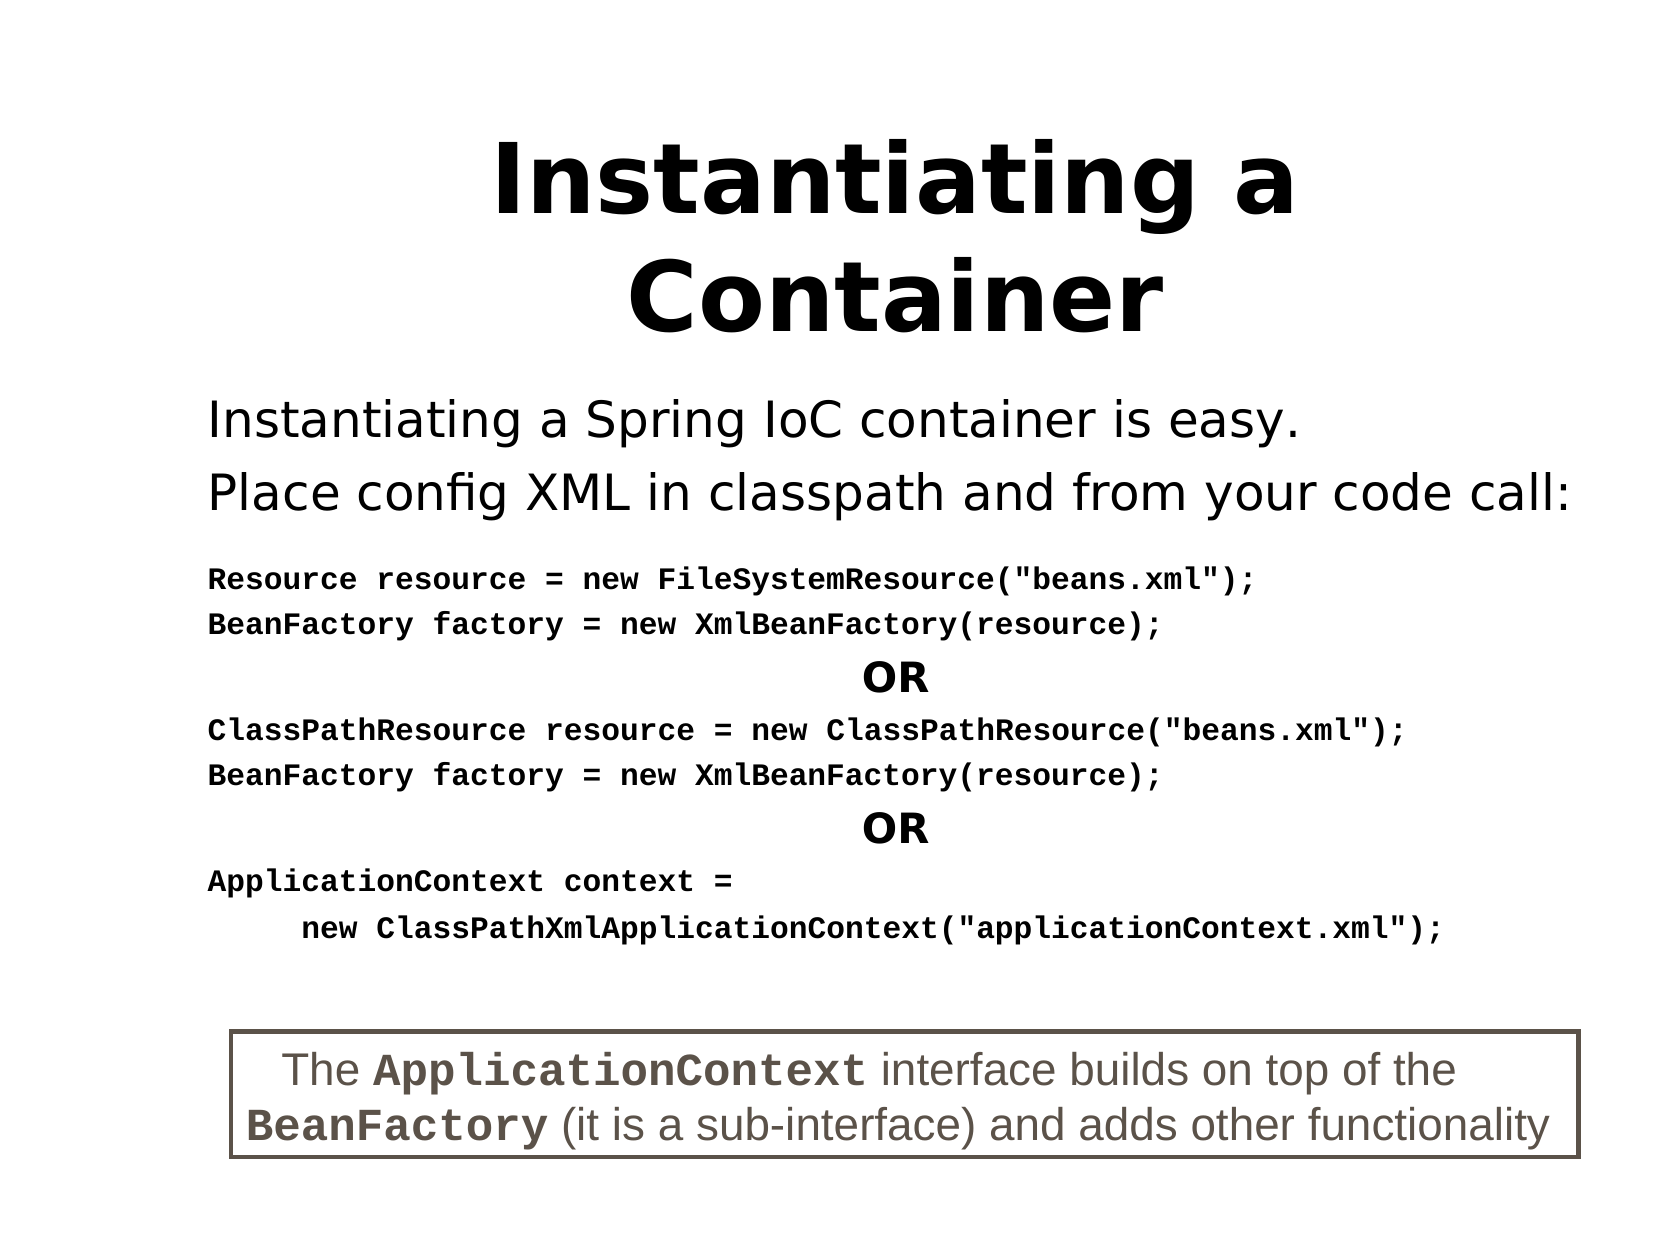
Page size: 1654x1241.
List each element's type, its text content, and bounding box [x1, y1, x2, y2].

title Instantiating a Container [192, 151, 1599, 359]
list Instantiating a Spring IoC container is easy. Place config XML in classpath and from your code call: Resource resource = new FileSystemResource("beans.xml"); BeanFactory factory = new XmlBeanFactory(resource); OR ClassPathResource resource = new ClassPathResource("beans.xml"); BeanFactory factory = new XmlBeanFactory(resource); OR ApplicationContext context = new ClassPathXmlApplicationContext("applicationContext.xml"); [192, 380, 1599, 1125]
text_box The ApplicationContext interface builds on top of the BeanFactory (it is a sub-interface) and adds other functionality [231, 1031, 1579, 1158]
